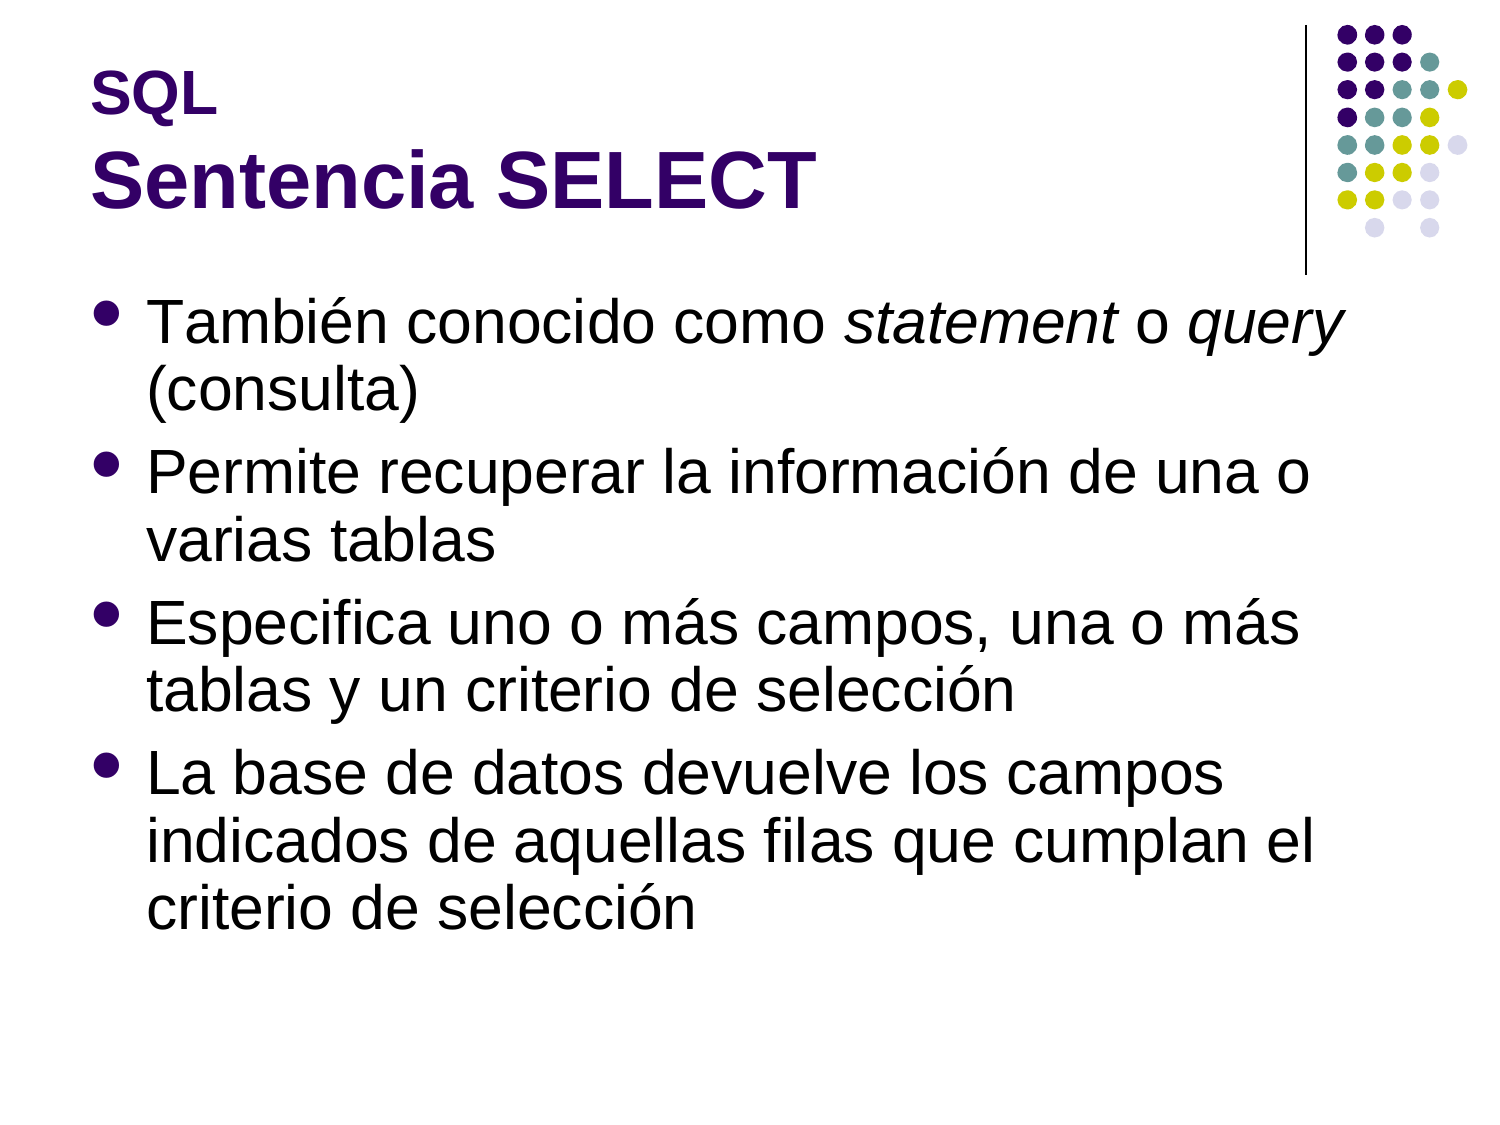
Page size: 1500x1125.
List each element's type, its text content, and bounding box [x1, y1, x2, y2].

title SQL Sentencia SELECT [74, 20, 1313, 233]
list También conocido como statement o query (consulta) Permite recuperar la información de una o varias tablas Especifica uno o más campos, una o más tablas y un criterio de selección La base de datos devuelve los campos indicados de aquellas filas que cumplan el criterio de selección [75, 282, 1426, 1006]
